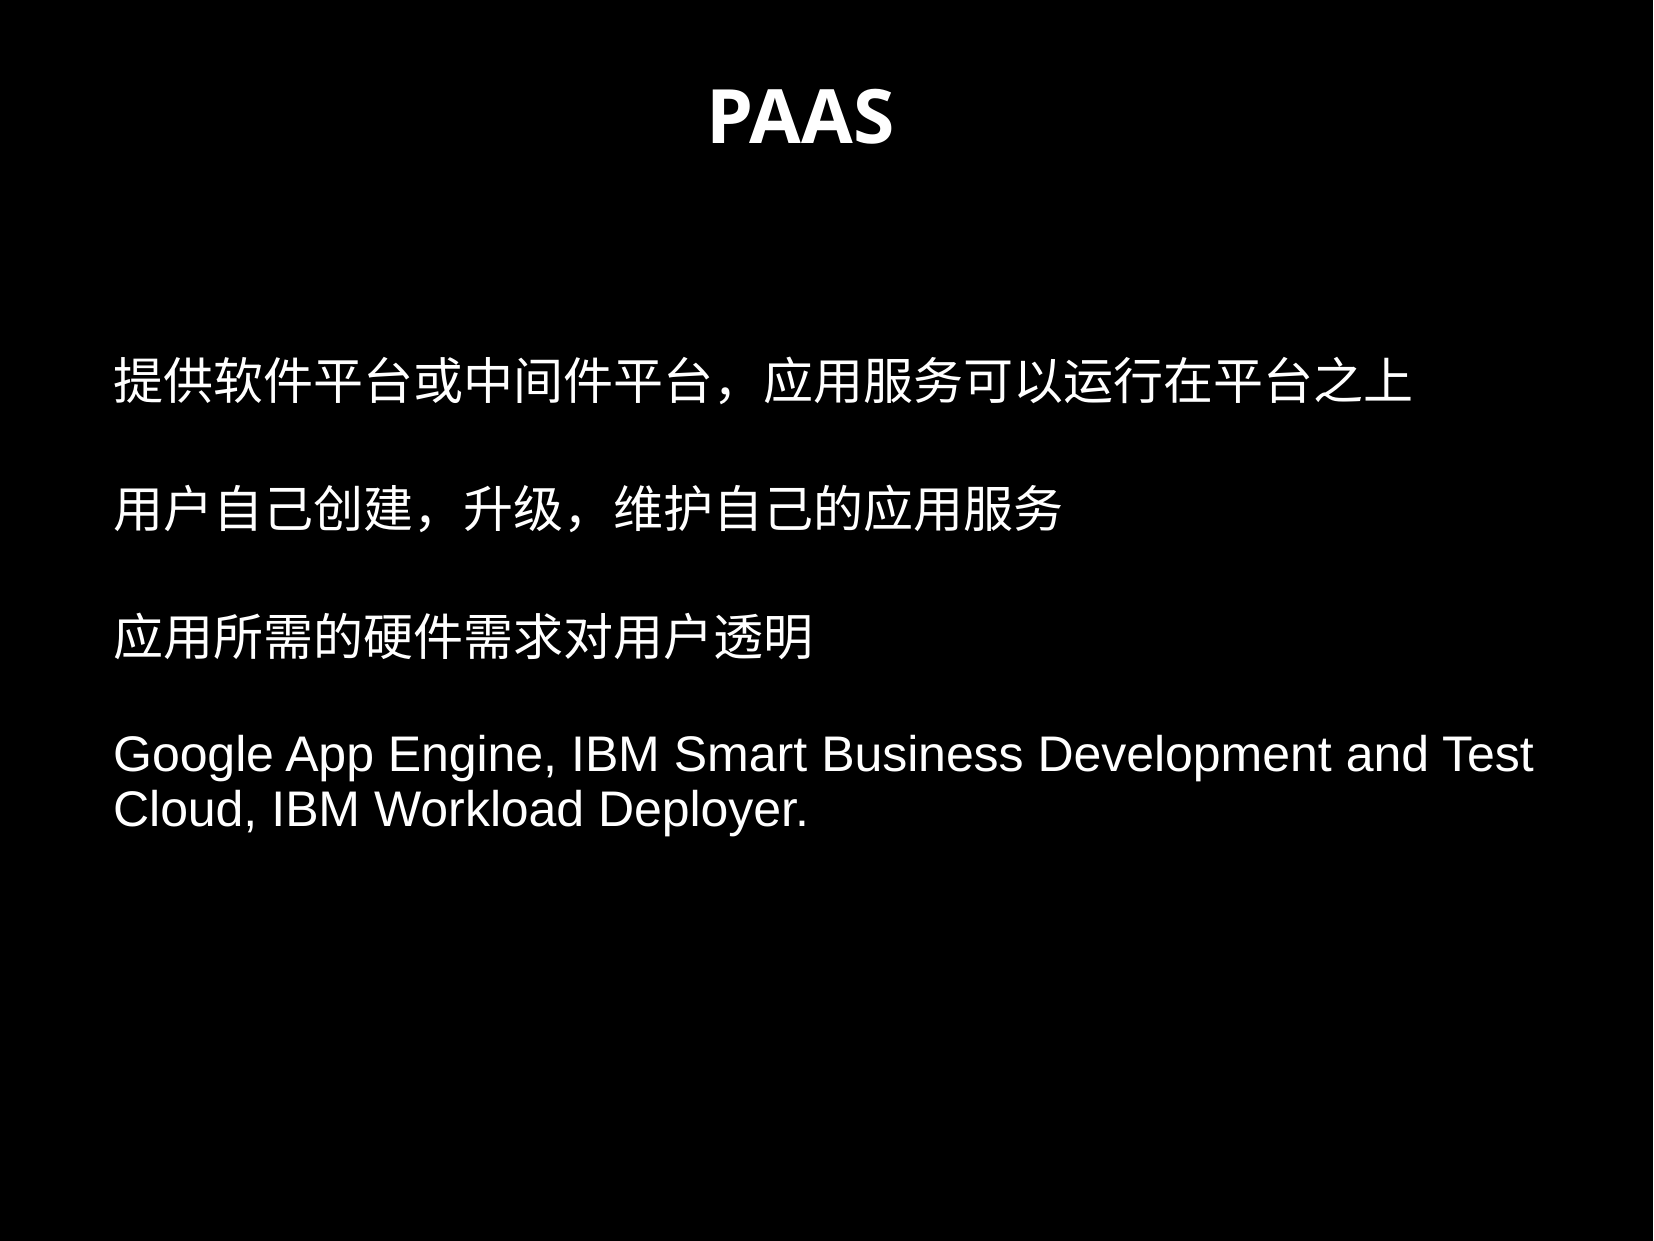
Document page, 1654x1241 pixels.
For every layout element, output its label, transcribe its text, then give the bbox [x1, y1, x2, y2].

text_box 提供软件平台或中间件平台，应用服务可以运行在平台之上 用户自己创建，升级，维护自己的应用服务 应用所需的硬件需求对用户透明 Google App Engine, IBM Smart Business Development and Test Cloud, IBM Workload Deployer. [98, 333, 1590, 795]
text_box PAAS [330, 56, 1271, 171]
